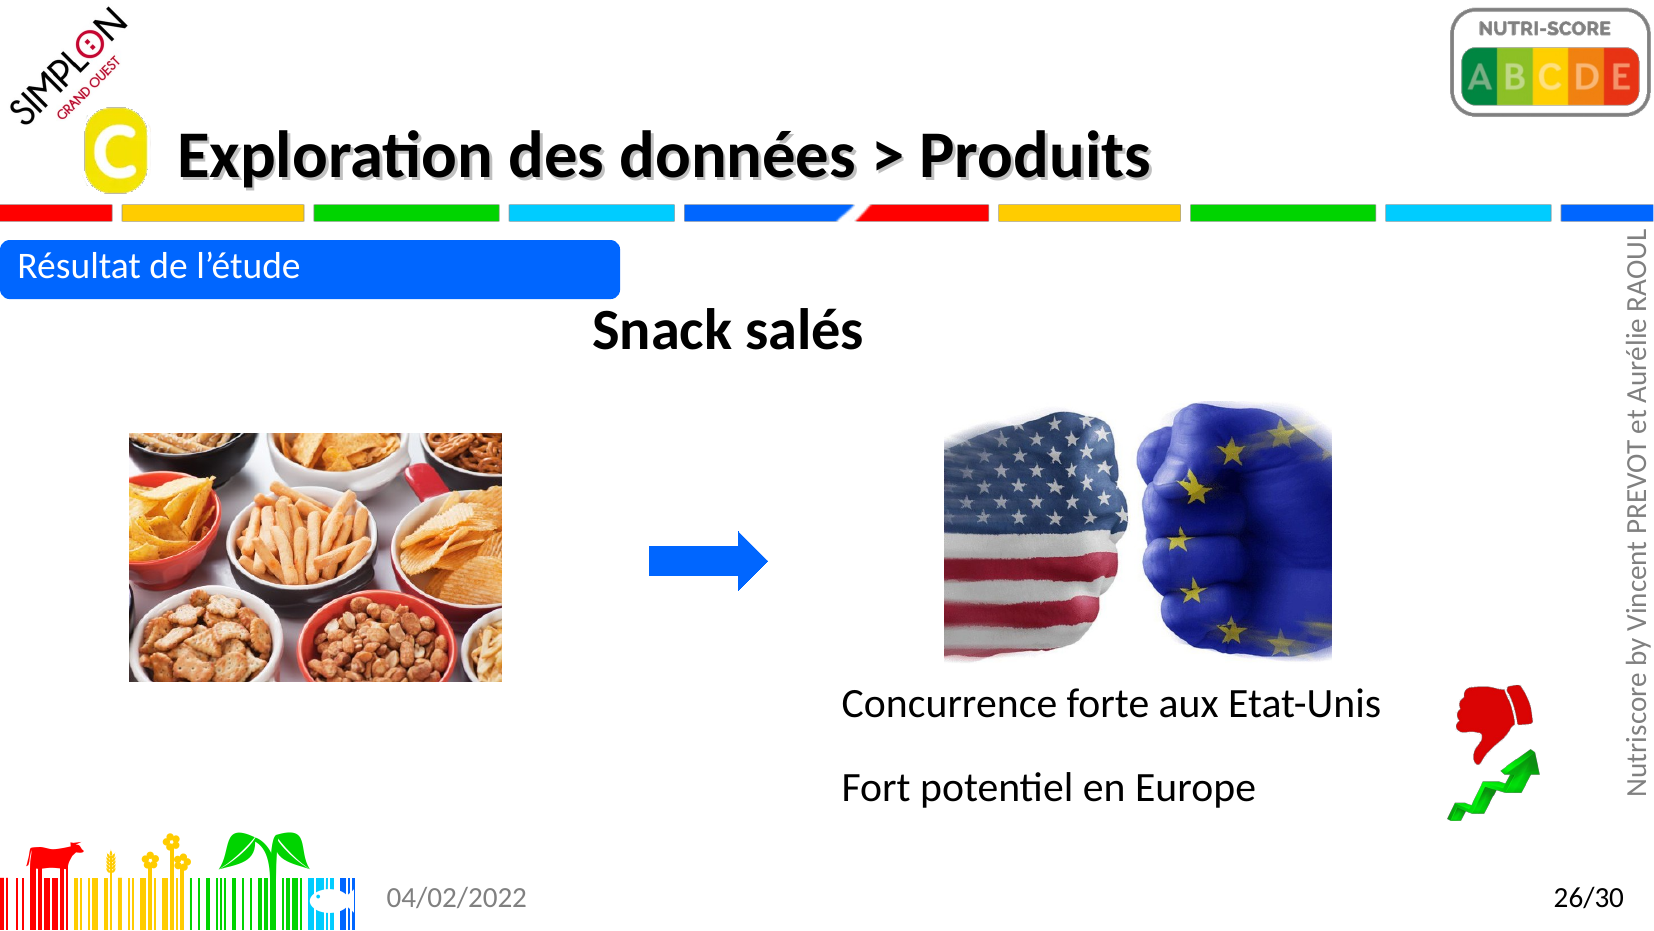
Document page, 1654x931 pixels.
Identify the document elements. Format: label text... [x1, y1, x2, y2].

picture [0, 826, 355, 930]
picture [82, 106, 151, 195]
picture [944, 401, 1332, 665]
text_box Résultat de l’étude [0, 240, 621, 300]
text_box [649, 531, 768, 591]
picture [129, 433, 502, 682]
text_box Concurrence forte aux Etat-Unis Fort potentiel en Europe [826, 679, 1447, 862]
picture [1448, 4, 1654, 119]
picture [1446, 679, 1540, 821]
text_box Snack salés [536, 298, 921, 372]
picture [2, 2, 147, 147]
title Exploration des données > Produits [177, 108, 1571, 213]
picture [0, 200, 1654, 225]
